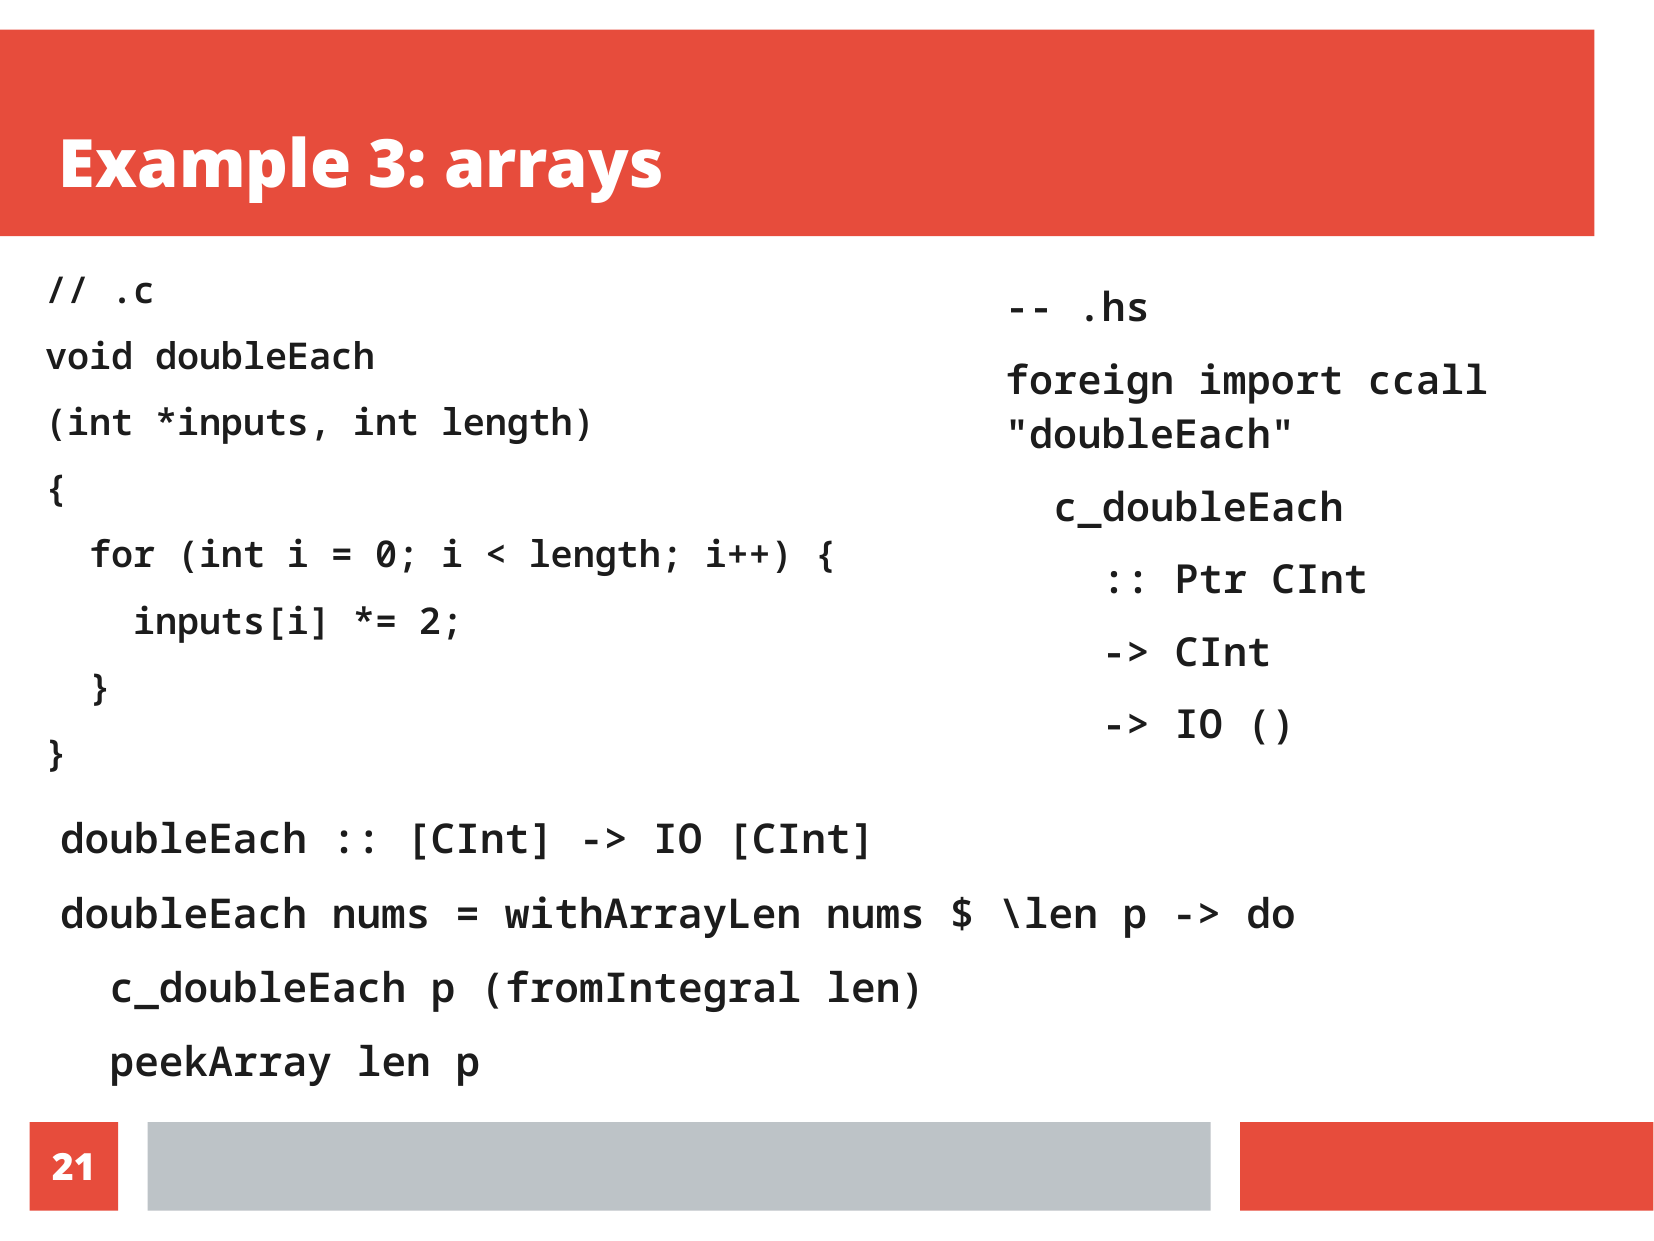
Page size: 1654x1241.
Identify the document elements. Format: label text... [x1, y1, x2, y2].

list -- .hs foreign import ccall "doubleEach" c_doubleEach :: Ptr CInt -> CInt -> IO () [1005, 278, 1606, 751]
list doubleEach :: [CInt] -> IO [CInt] doubleEach nums = withArrayLen nums $ \len p -> do c_doubleEach p (fromIntegral len) peekArray len p [60, 810, 1606, 1090]
list // .c void doubleEach (int *inputs, int length) { for (int i = 0; i < length; i++) { inputs[i] *= 2; } } [45, 263, 931, 781]
title Example 3: arrays [59, 59, 1595, 207]
